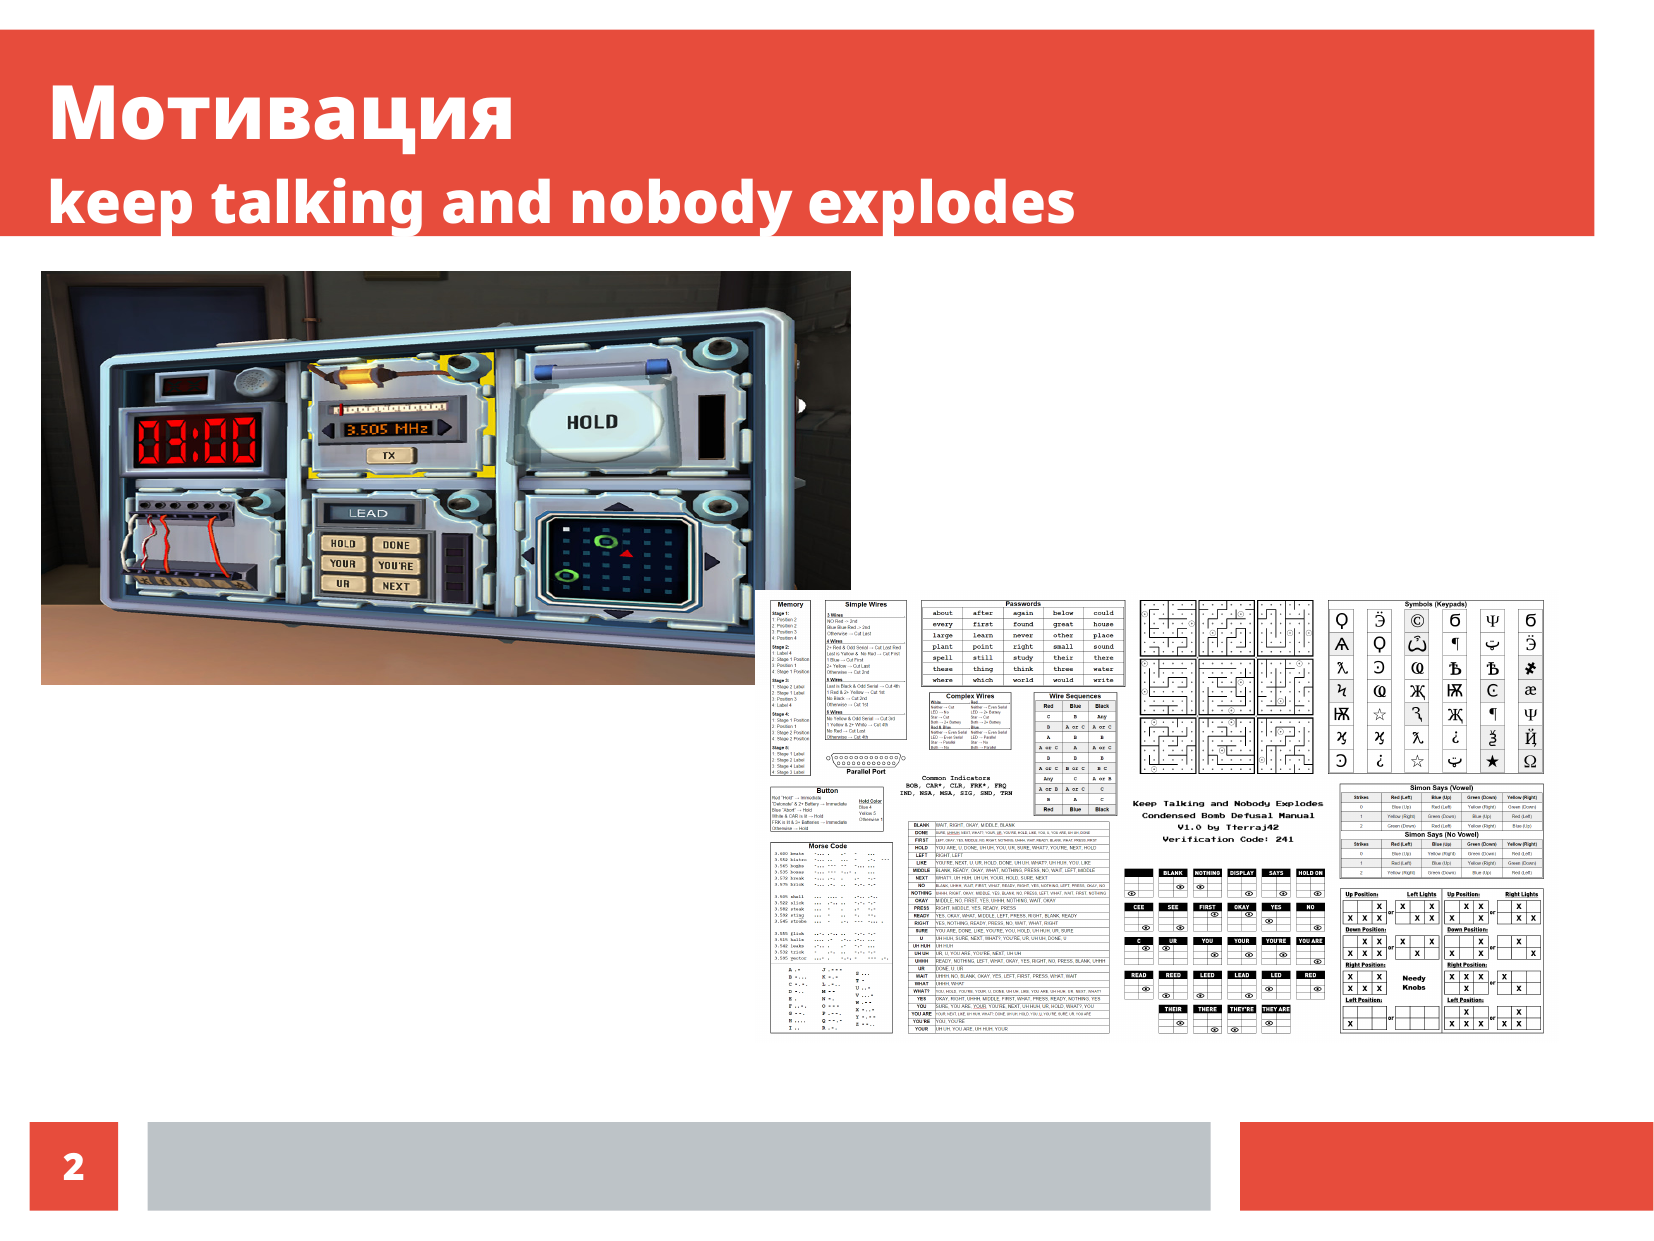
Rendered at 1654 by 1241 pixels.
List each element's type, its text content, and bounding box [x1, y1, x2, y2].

picture [41, 271, 1559, 1043]
title Мотивация keep talking and nobody explodes [47, 59, 1583, 207]
